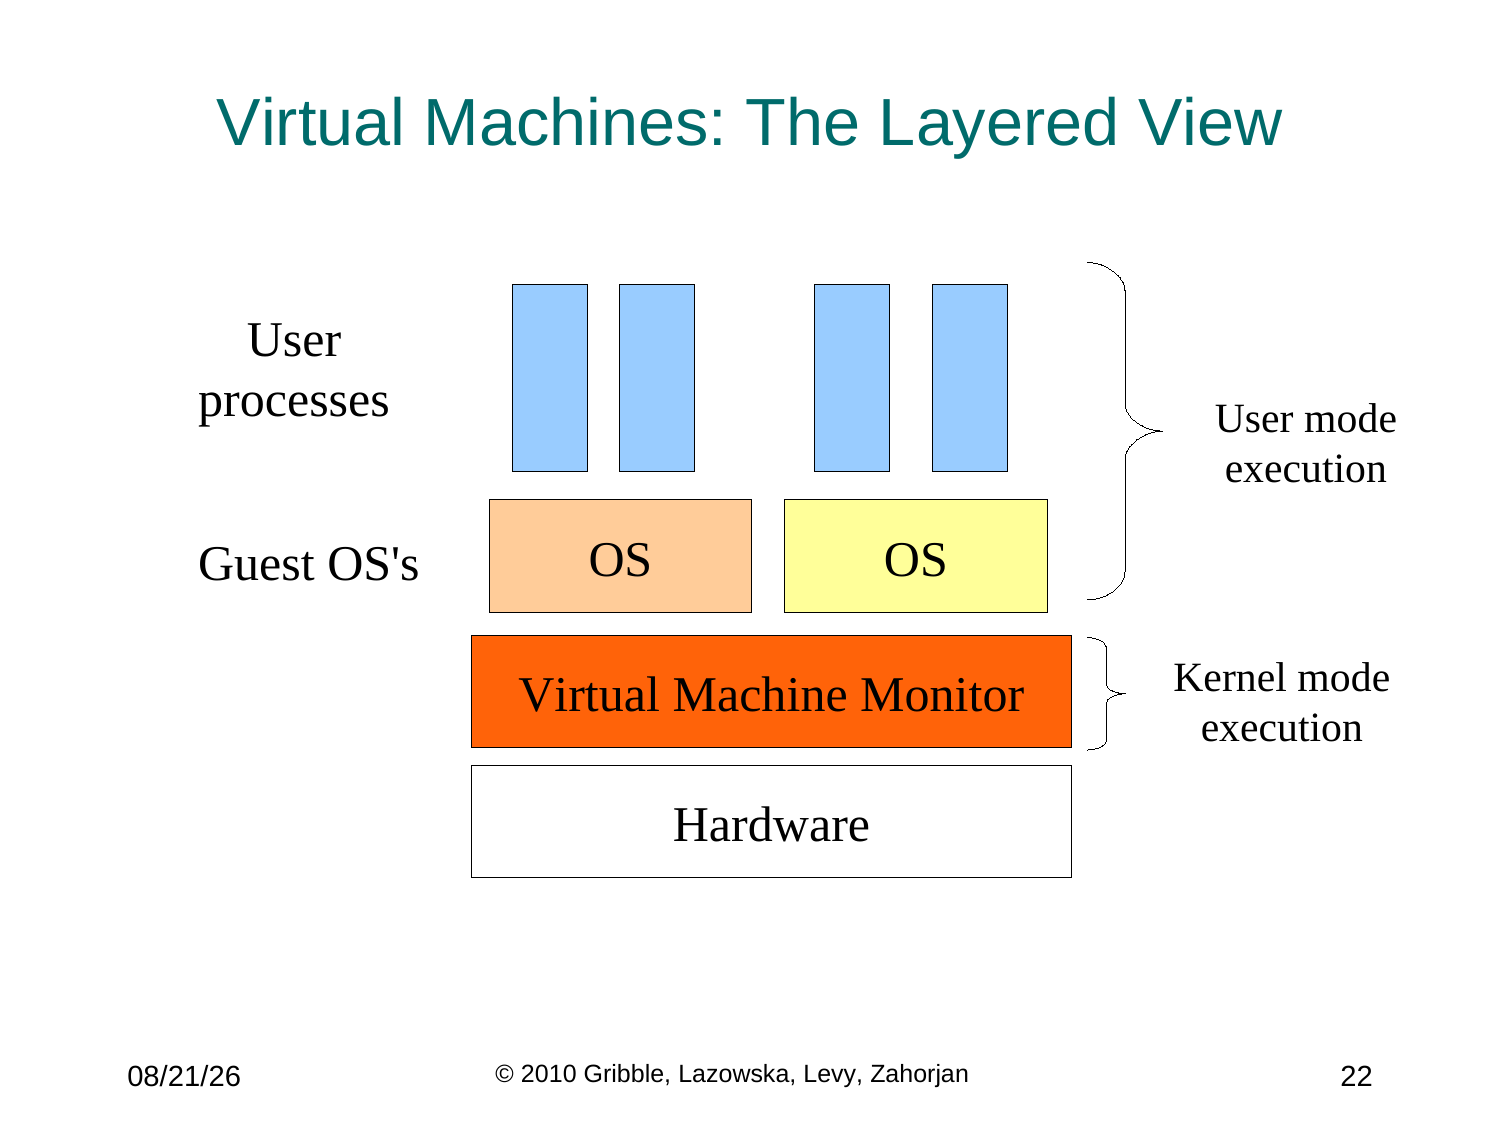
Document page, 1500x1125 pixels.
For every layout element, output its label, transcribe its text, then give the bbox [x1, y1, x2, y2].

text_box Hardware [471, 765, 1072, 878]
text_box User processes [183, 298, 406, 434]
text_box Guest OS's [183, 523, 435, 599]
text_box OS [784, 499, 1048, 613]
title Virtual Machines: The Layered View [112, 54, 1388, 183]
text_box Kernel mode execution [1158, 642, 1406, 758]
text_box OS [489, 499, 752, 613]
text_box Virtual Machine Monitor [471, 635, 1072, 748]
text_box [932, 284, 1008, 472]
text_box User mode execution [1200, 382, 1413, 498]
text_box [619, 284, 695, 472]
text_box [512, 284, 588, 472]
text_box [814, 284, 890, 472]
